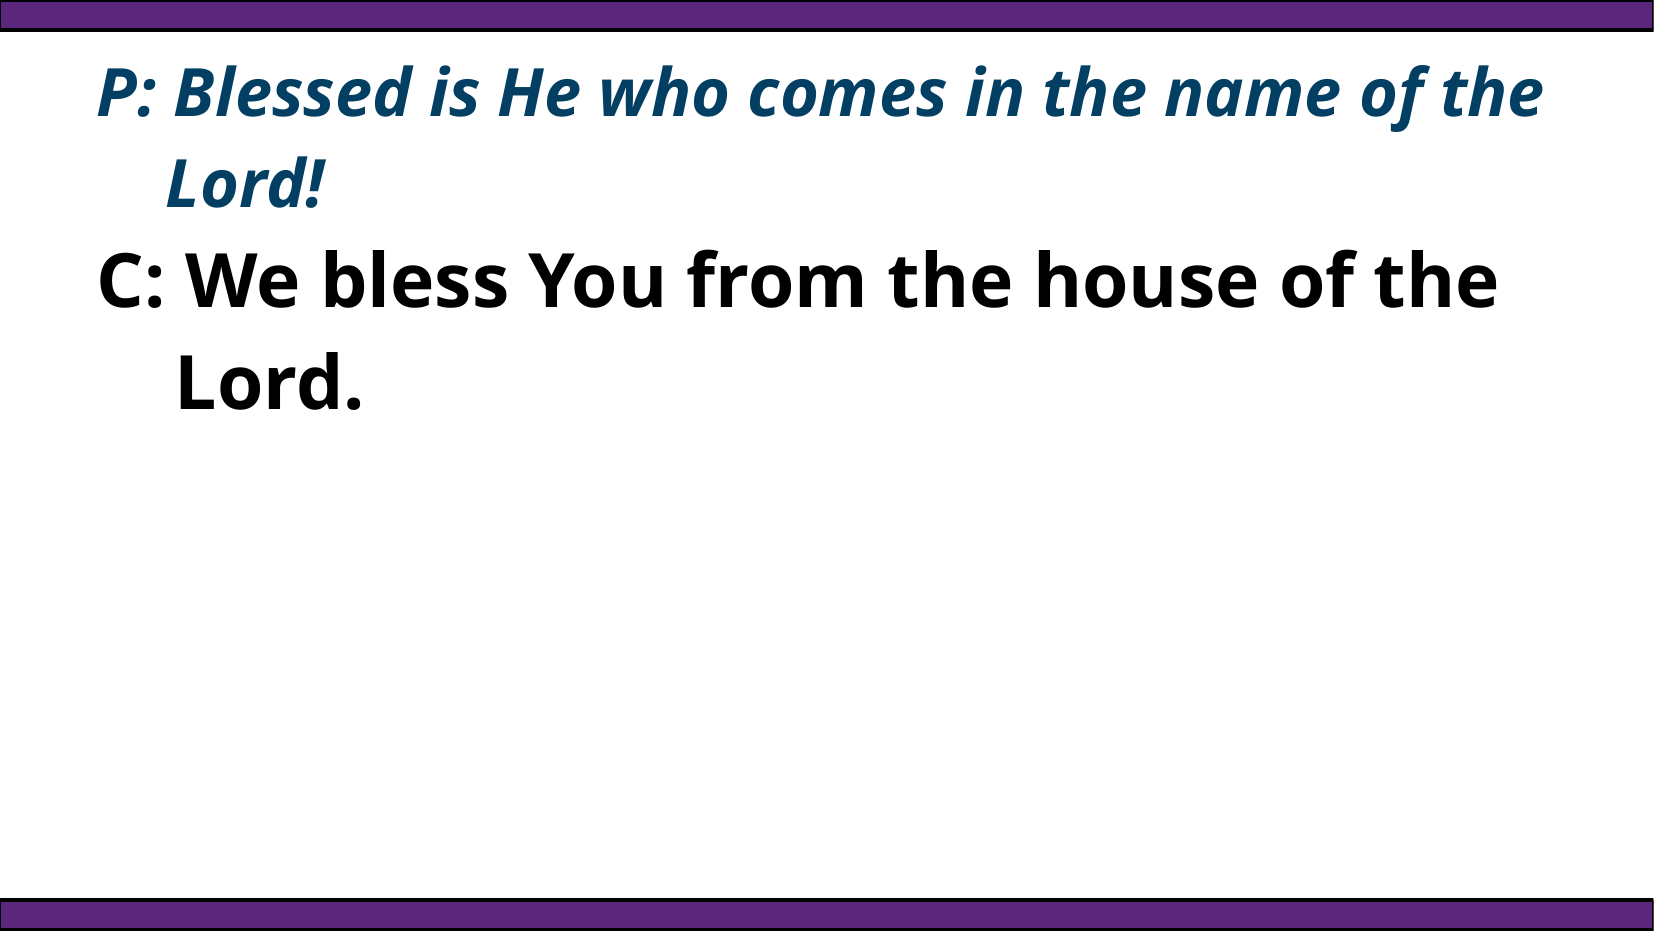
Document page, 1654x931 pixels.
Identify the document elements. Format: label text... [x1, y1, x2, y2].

text_box [0, 0, 1654, 31]
picture [0, 31, 1654, 900]
text_box [0, 900, 1654, 931]
text_box P: Blessed is He who comes in the name of the Lord! C: We bless You from the house of the Lord. [82, 38, 1593, 431]
